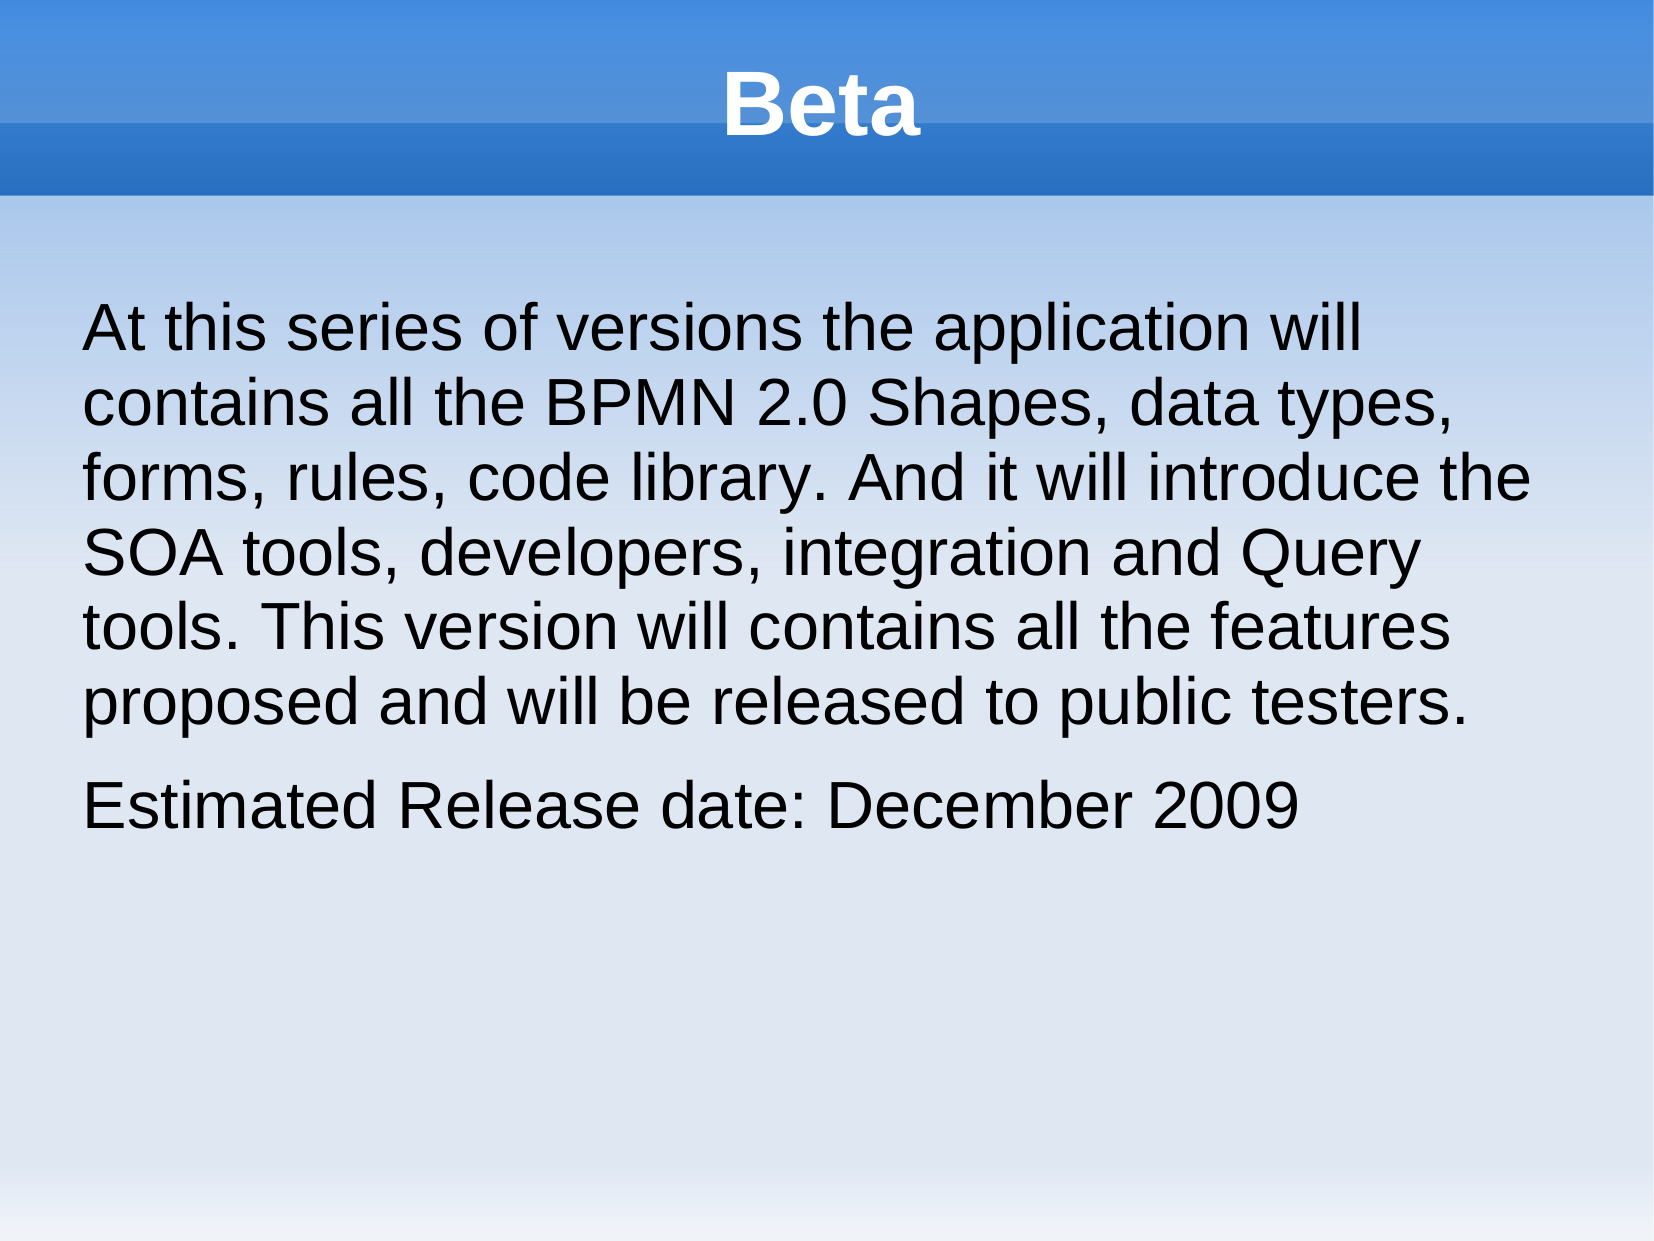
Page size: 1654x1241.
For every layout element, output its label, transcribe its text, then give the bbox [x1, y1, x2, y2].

picture [0, 0, 1654, 1241]
list At this series of versions the application will contains all the BPMN 2.0 Shapes, data types, forms, rules, code library. And it will introduce the SOA tools, developers, integration and Query tools. This version will contains all the features proposed and will be released to public testers. Estimated Release date: December 2009 [82, 290, 1571, 1109]
title Beta [76, 0, 1565, 208]
